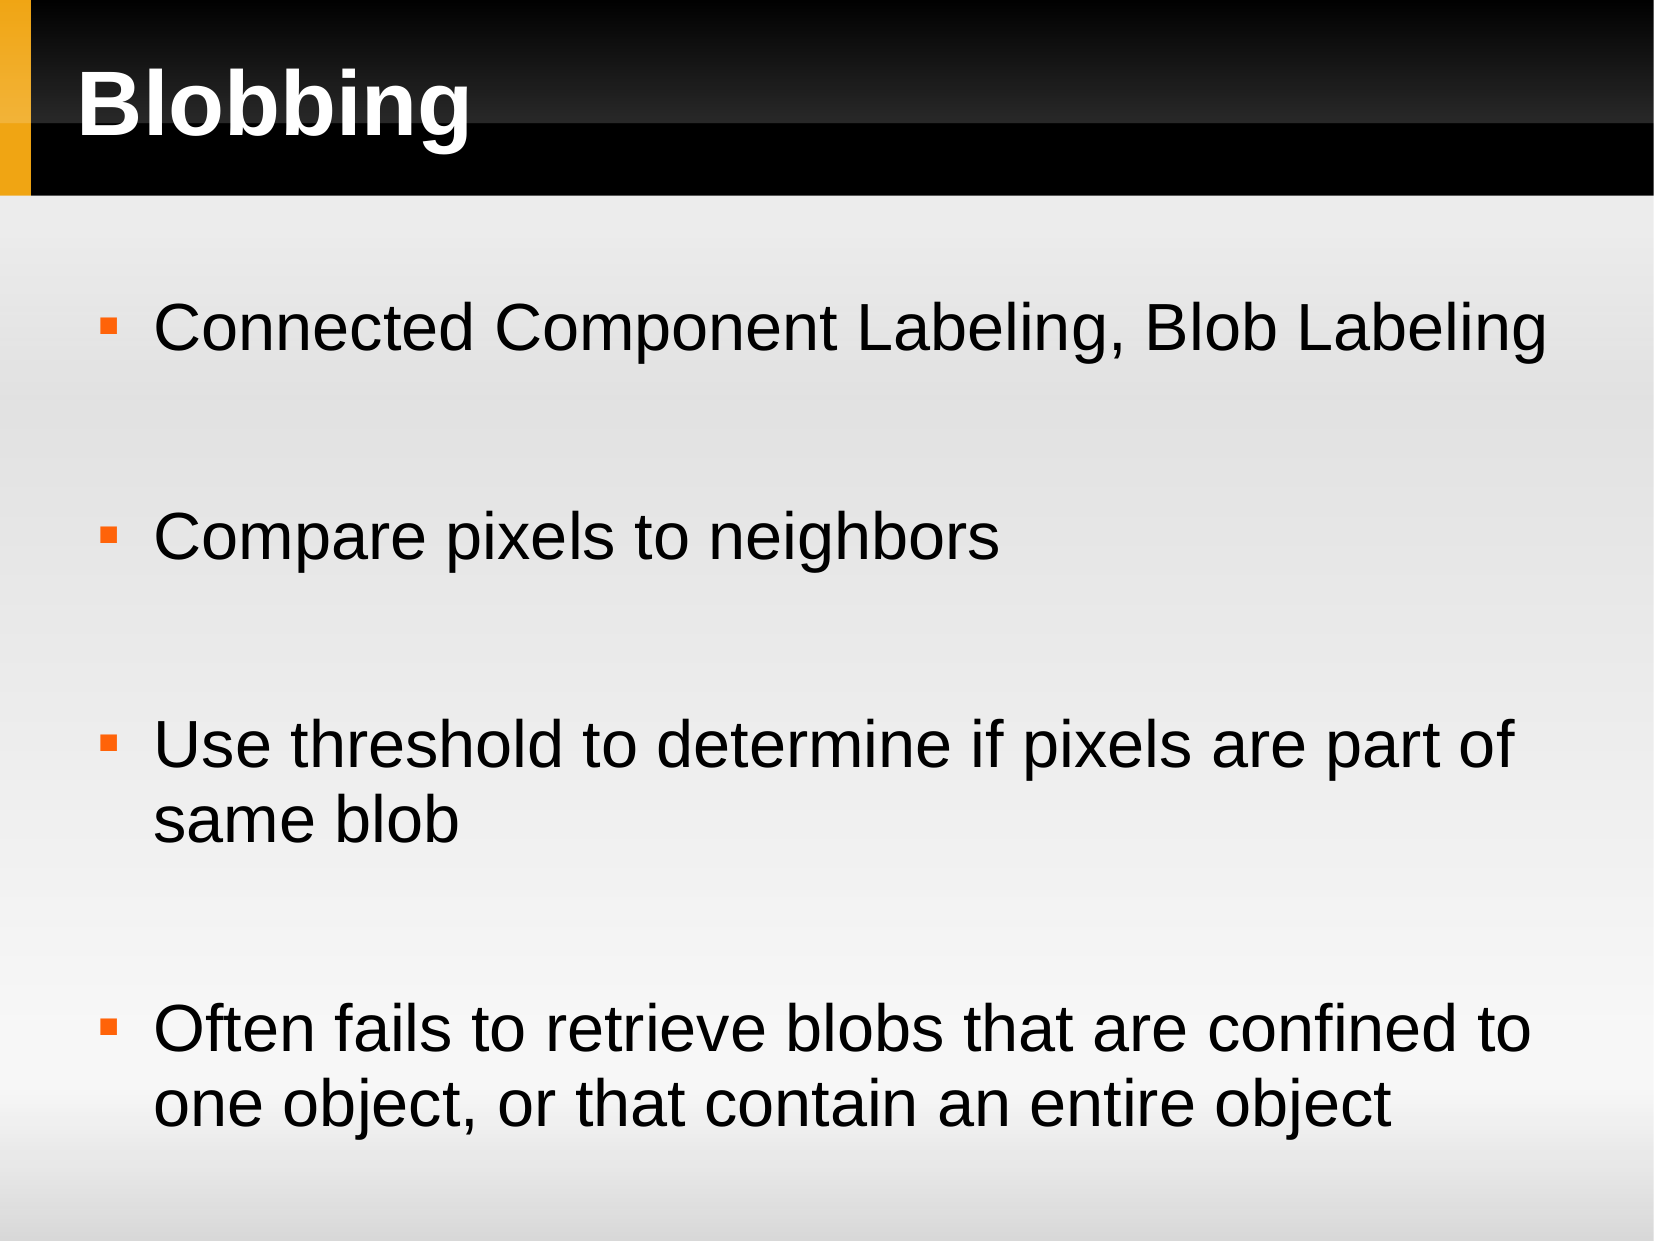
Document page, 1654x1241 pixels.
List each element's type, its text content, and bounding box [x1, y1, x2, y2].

list Connected Component Labeling, Blob Labeling Compare pixels to neighbors Use threshold to determine if pixels are part of same blob Often fails to retrieve blobs that are confined to one object, or that contain an entire object [82, 290, 1571, 1141]
title Blobbing [76, 0, 1565, 208]
picture [0, 0, 1654, 1241]
